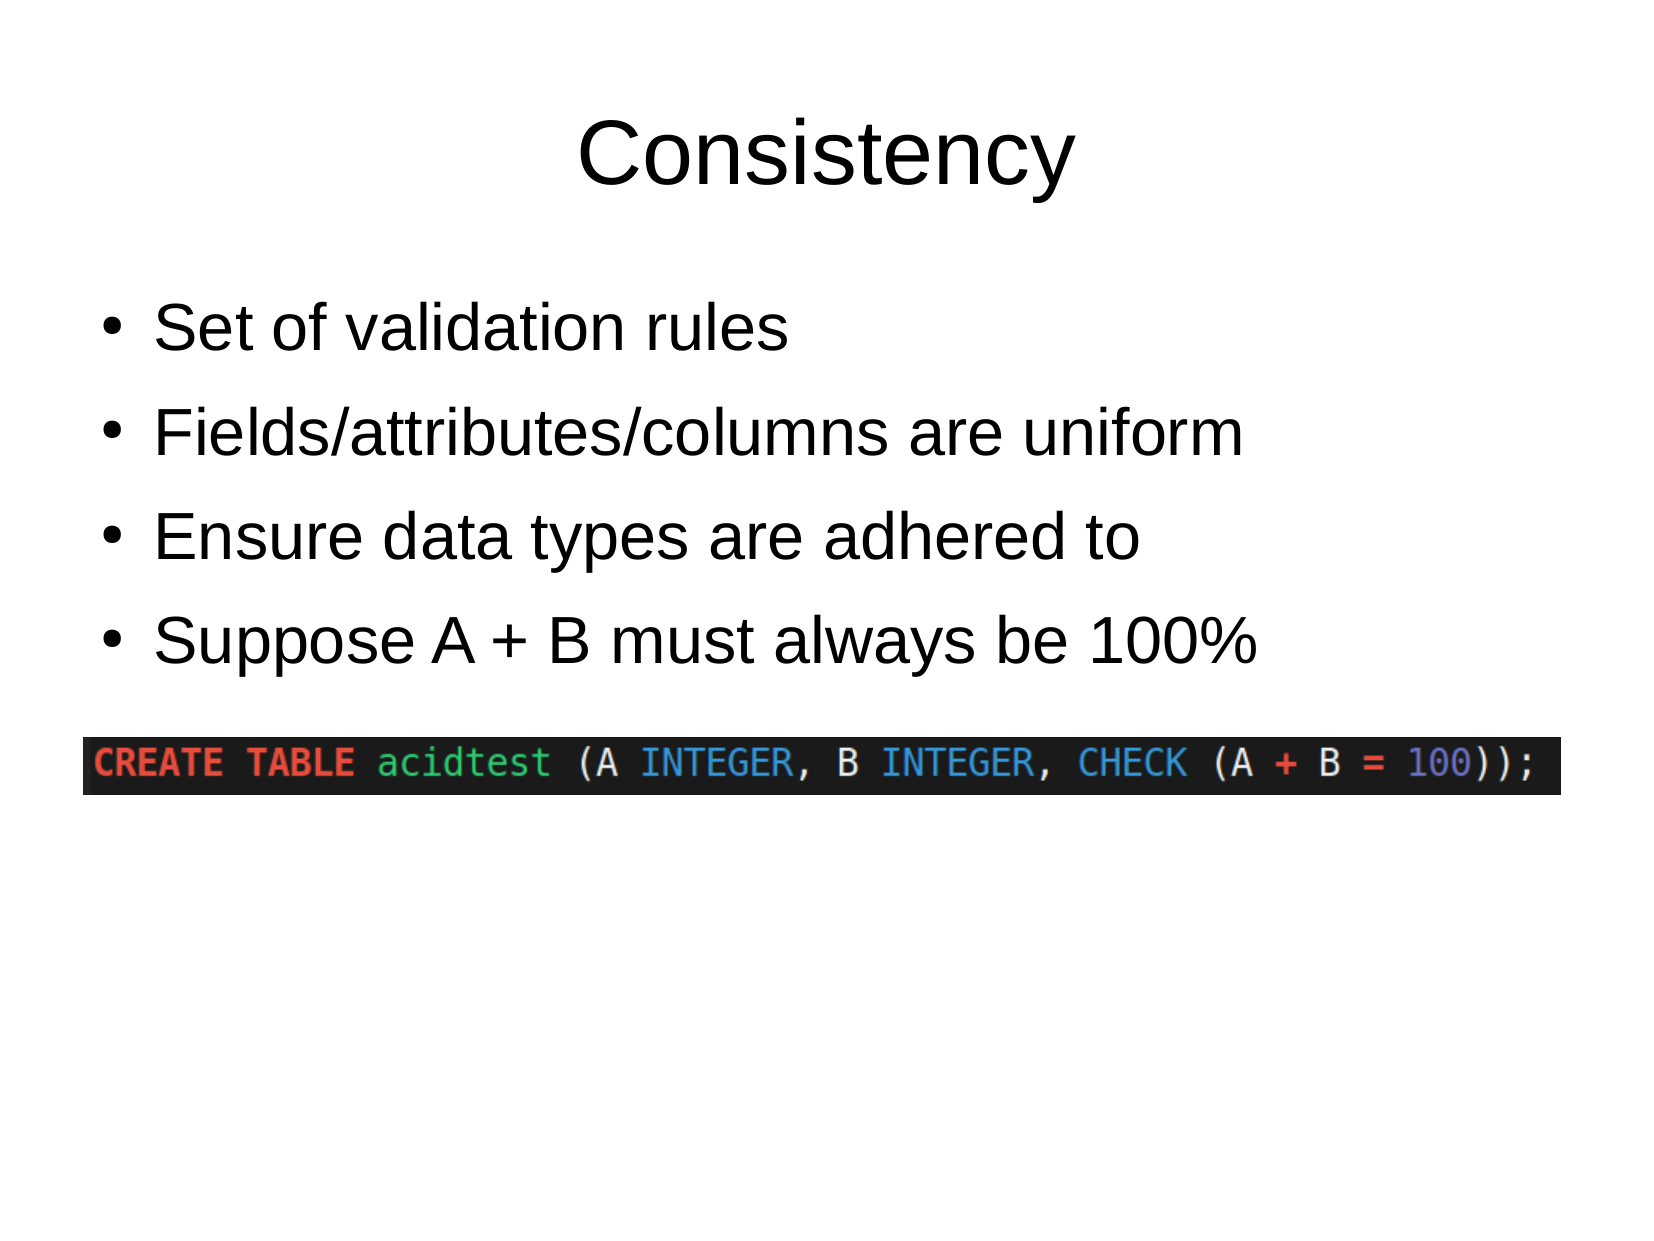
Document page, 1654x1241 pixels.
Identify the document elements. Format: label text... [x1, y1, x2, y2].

picture [83, 737, 1561, 796]
list Set of validation rules Fields/attributes/columns are uniform Ensure data types are adhered to Suppose A + B must always be 100% [82, 290, 1571, 1010]
title Consistency [82, 49, 1571, 257]
